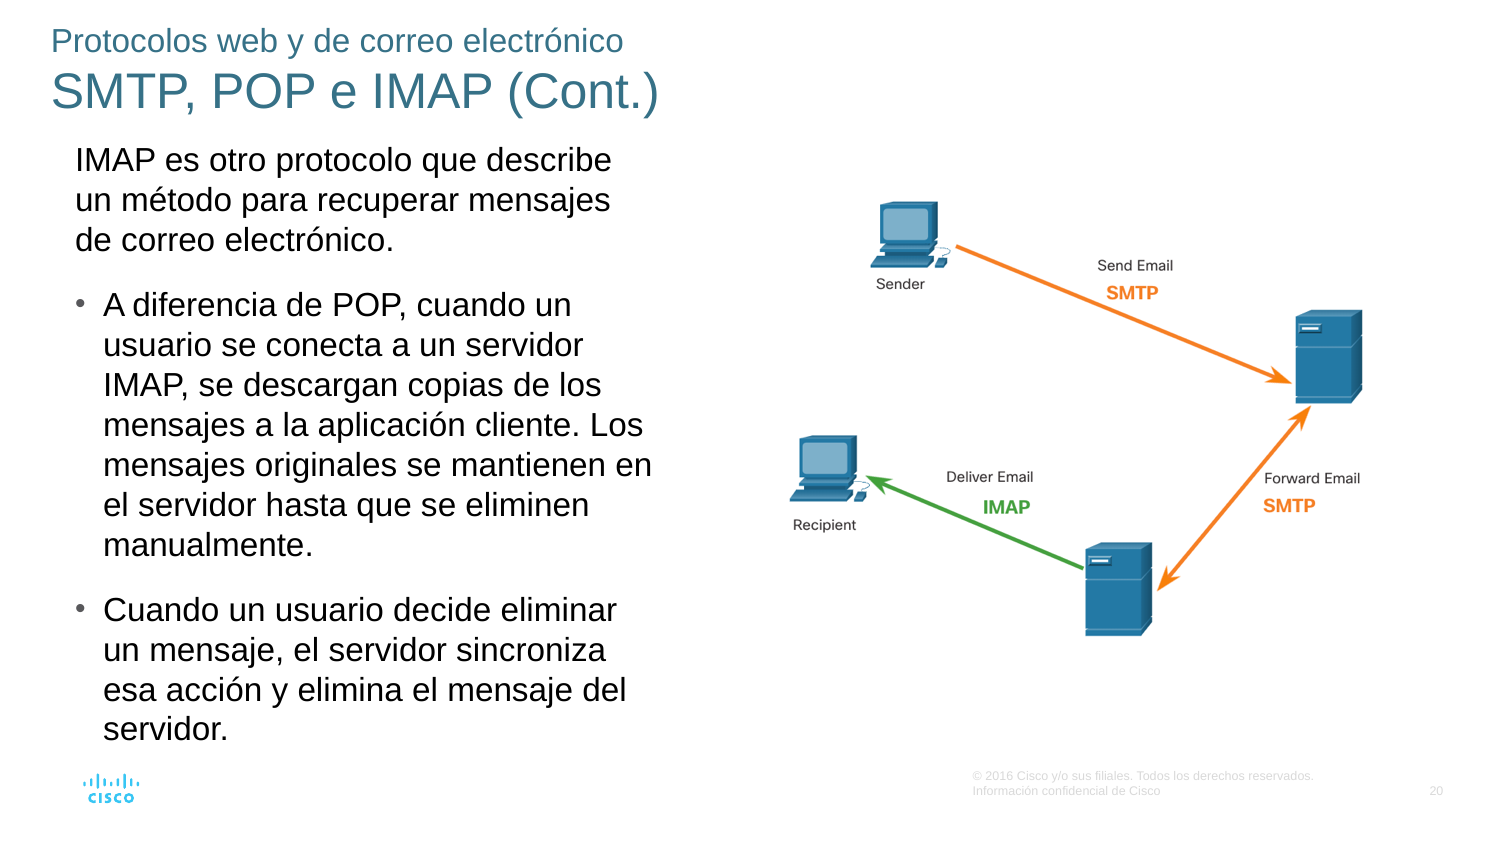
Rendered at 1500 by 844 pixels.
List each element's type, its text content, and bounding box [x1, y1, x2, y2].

picture [750, 195, 1409, 649]
title Protocolos web y de correo electrónico SMTP, POP e IMAP (Cont.) [35, 6, 1500, 131]
list IMAP es otro protocolo que describe un método para recuperar mensajes de correo electrónico. A diferencia de POP, cuando un usuario se conecta a un servidor IMAP, se descargan copias de los mensajes a la aplicación cliente. Los mensajes originales se mantienen en el servidor hasta que se eliminen manualmente. Cuando un usuario decide eliminar un mensaje, el servidor sincroniza esa acción y elimina el mensaje del servidor. [60, 131, 685, 757]
